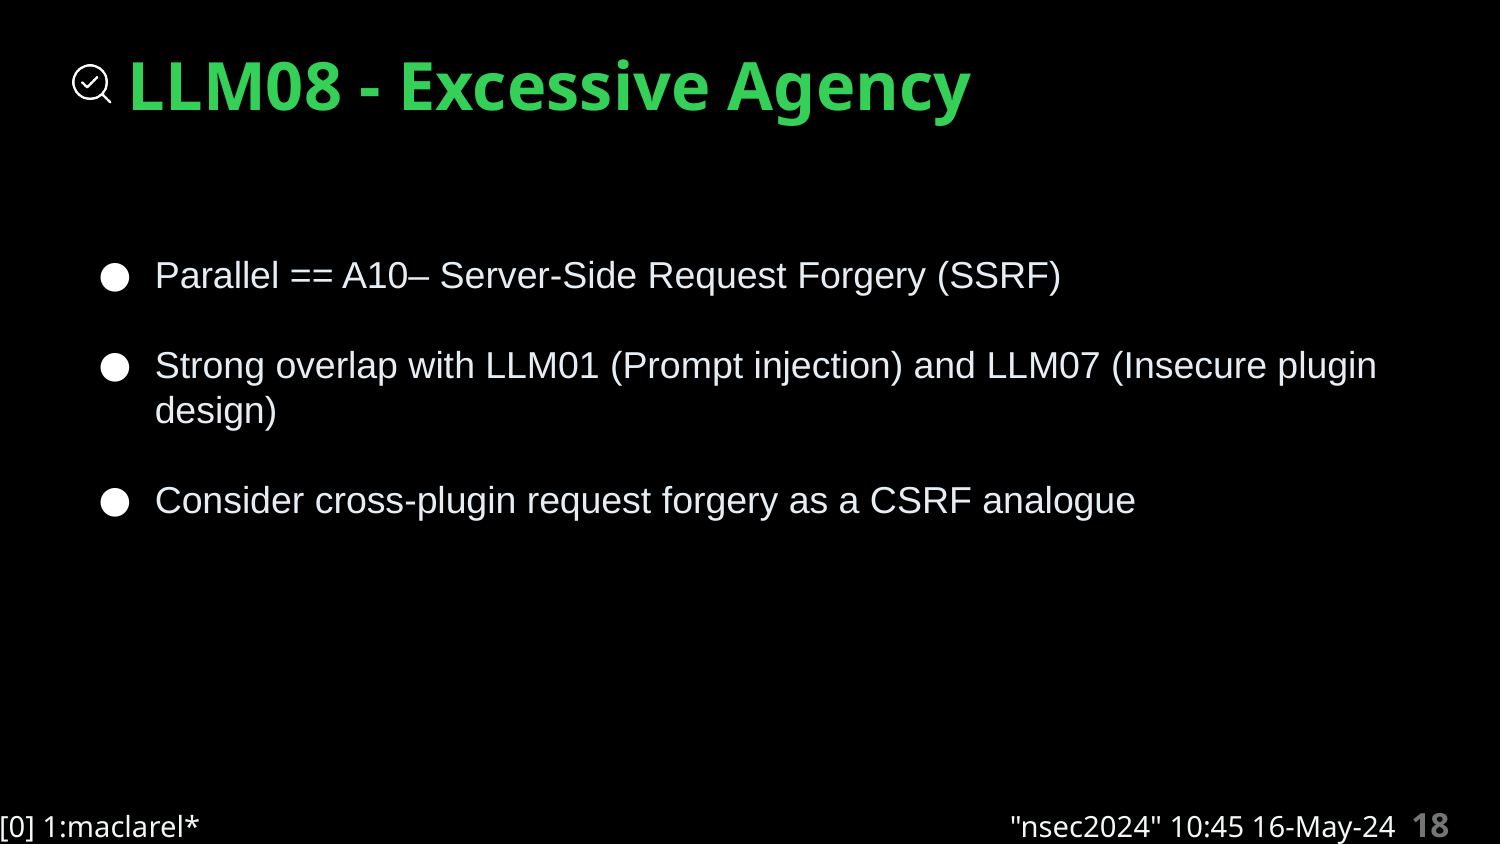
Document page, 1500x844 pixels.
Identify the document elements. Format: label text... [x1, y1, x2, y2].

text_box LLM08 - Excessive Agency [112, 28, 1465, 139]
text_box [0] 1:maclarel* "nsec2024" 10:45 16-May-24 18 [0, 788, 1500, 844]
text_box Parallel == A10– Server-Side Request Forgery (SSRF) Strong overlap with LLM01 (Prompt injection) and LLM07 (Insecure plugin design) Consider cross-plugin request forgery as a CSRF analogue [64, 235, 1435, 537]
picture [72, 64, 112, 105]
